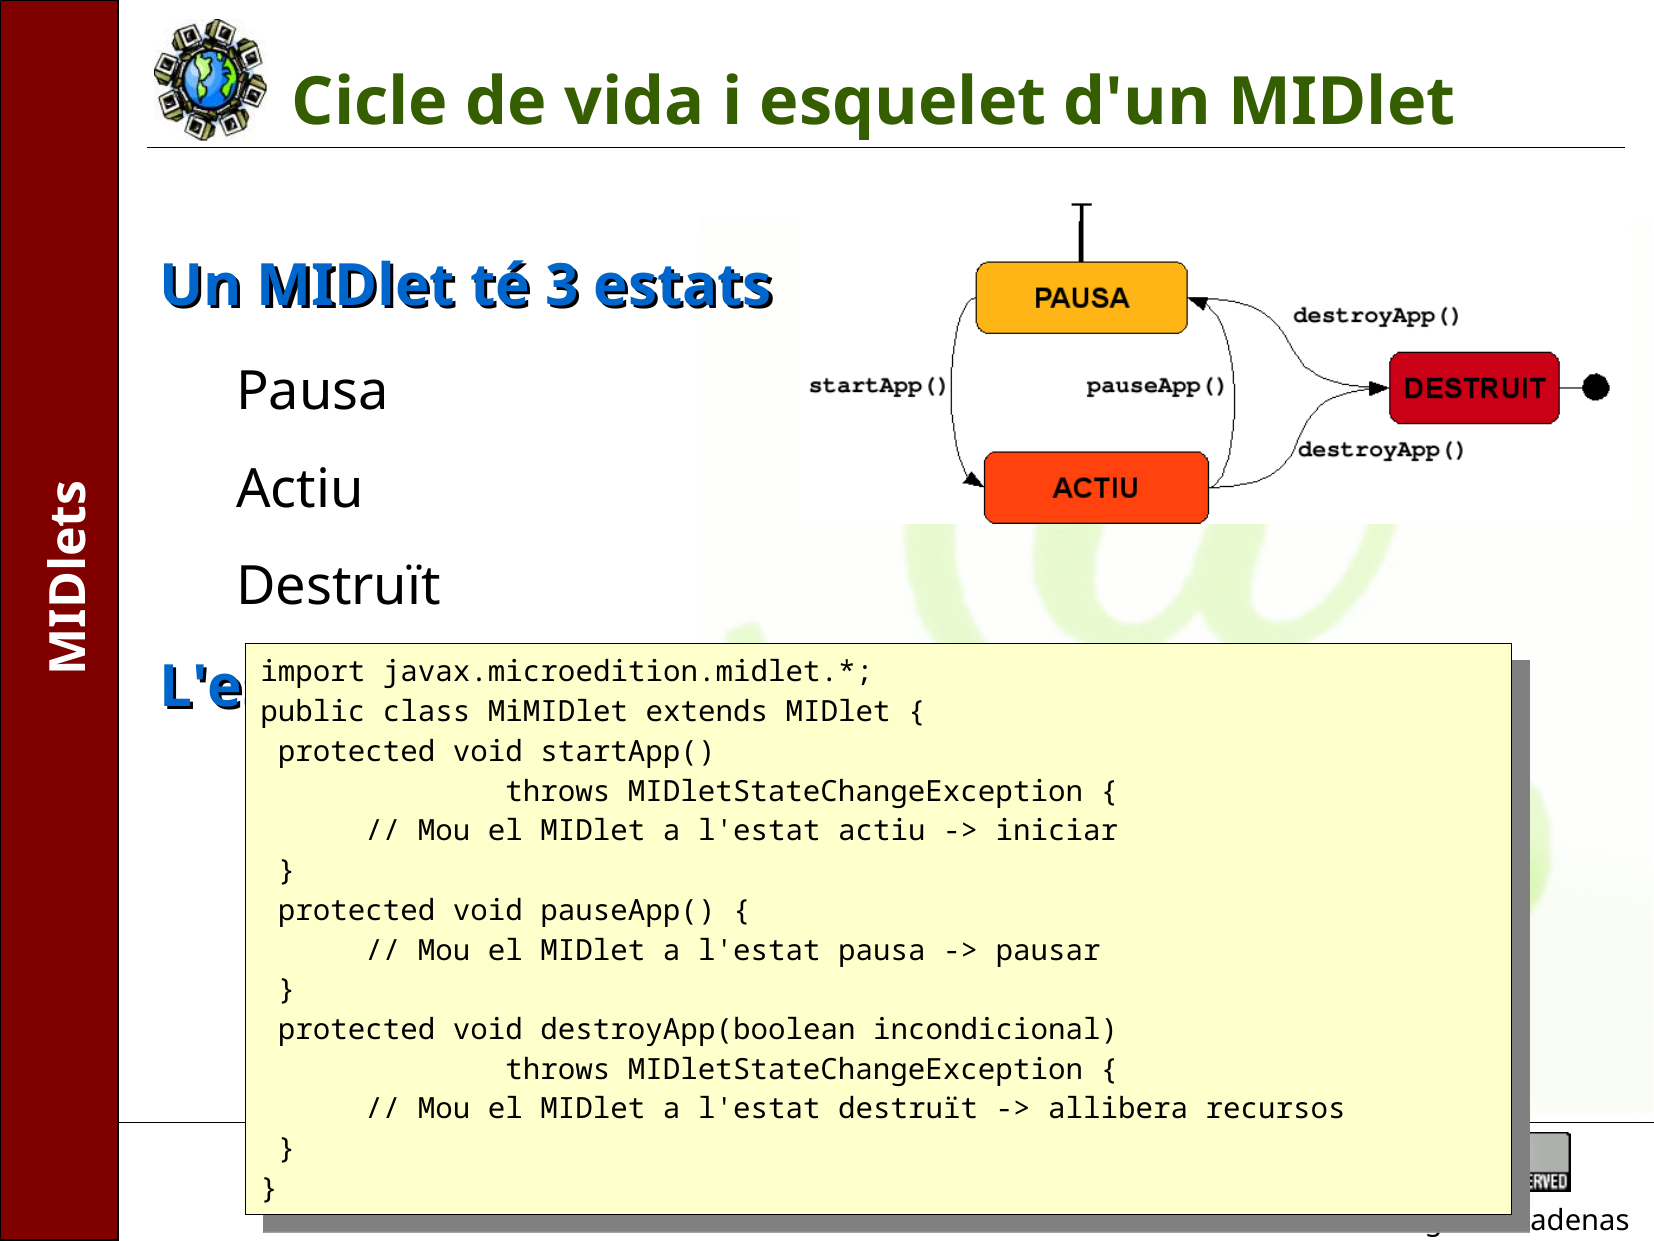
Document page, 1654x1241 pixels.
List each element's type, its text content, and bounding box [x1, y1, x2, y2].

text_box import javax.microedition.midlet.*; public class MiMIDlet extends MIDlet { protected void startApp() throws MIDletStateChangeException { // Mou el MIDlet a l'estat actiu -> iniciar } protected void pauseApp() { // Mou el MIDlet a l'estat pausa -> pausar } protected void destroyApp(boolean incondicional) throws MIDletStateChangeException { // Mou el MIDlet a l'estat destruït -> allibera recursos } } [245, 643, 1512, 1084]
picture [154, 19, 268, 56]
picture [700, 188, 1654, 1113]
title Cicle de vida i esquelet d'un MIDlet [129, 56, 1619, 141]
list Un MIDlet té 3 estats Pausa Actiu Destruït L'esquelet d'un MIDlet és el següent: [141, 242, 1630, 1078]
picture [1530, 1132, 1571, 1192]
